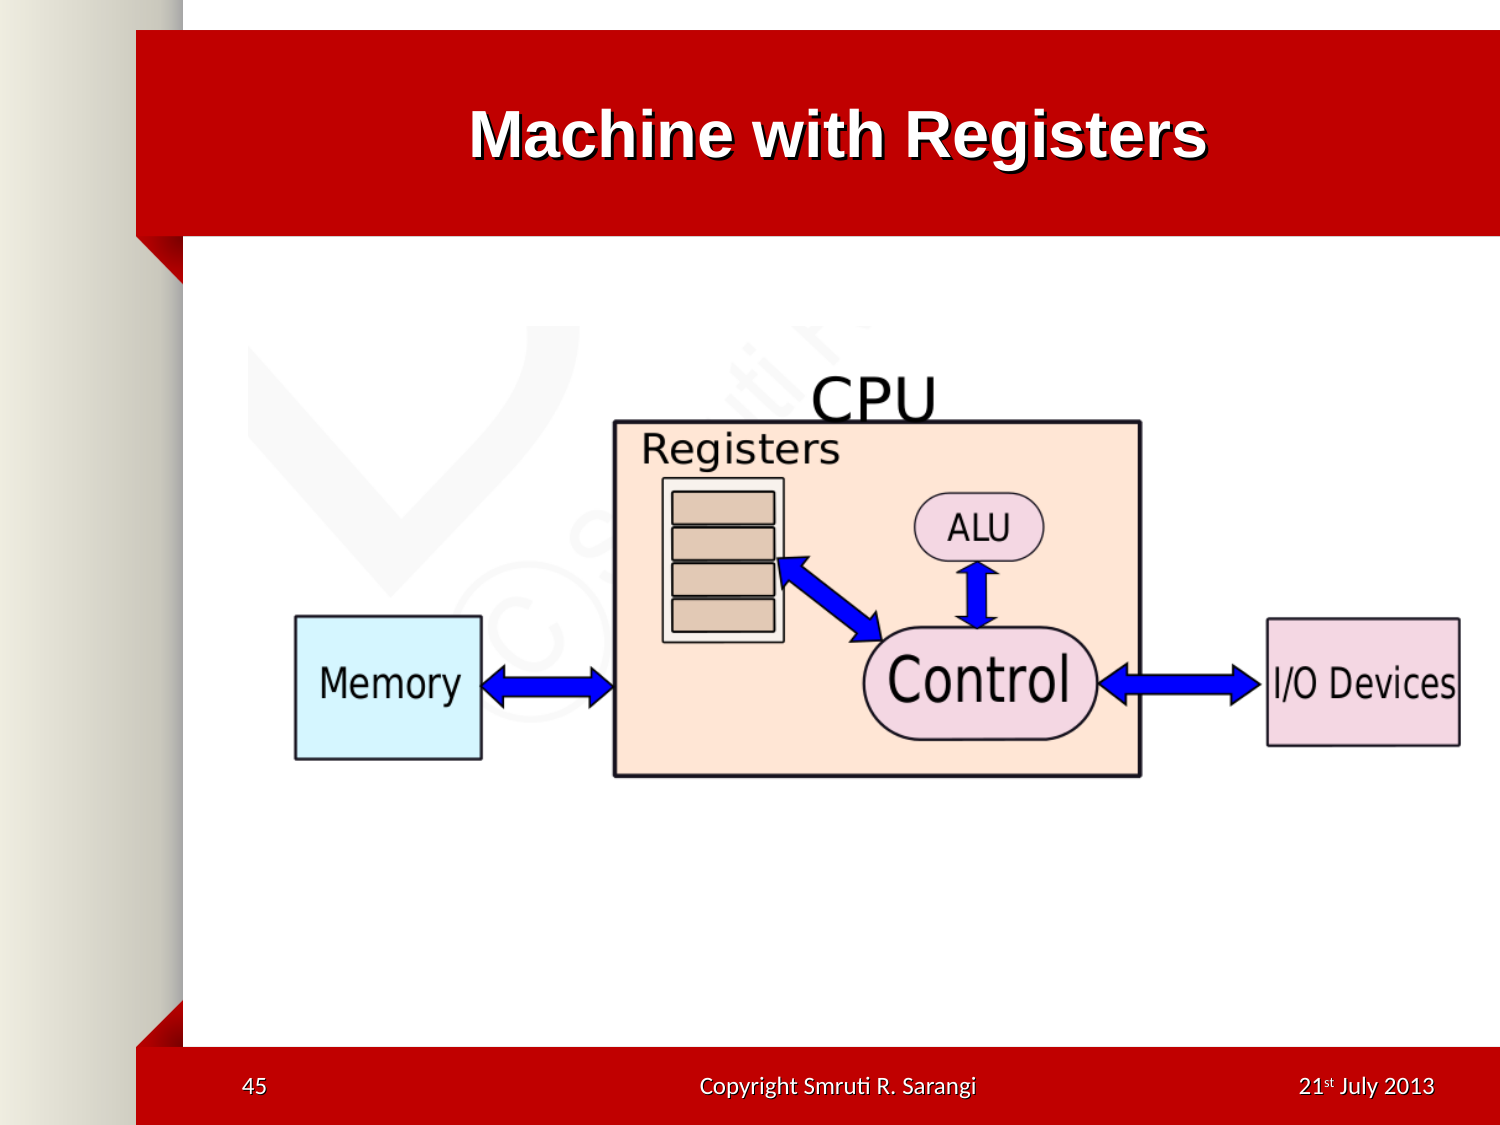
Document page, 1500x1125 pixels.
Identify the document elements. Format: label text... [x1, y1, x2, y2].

title Machine with Registers [230, 57, 1447, 211]
picture [0, 0, 1500, 1125]
